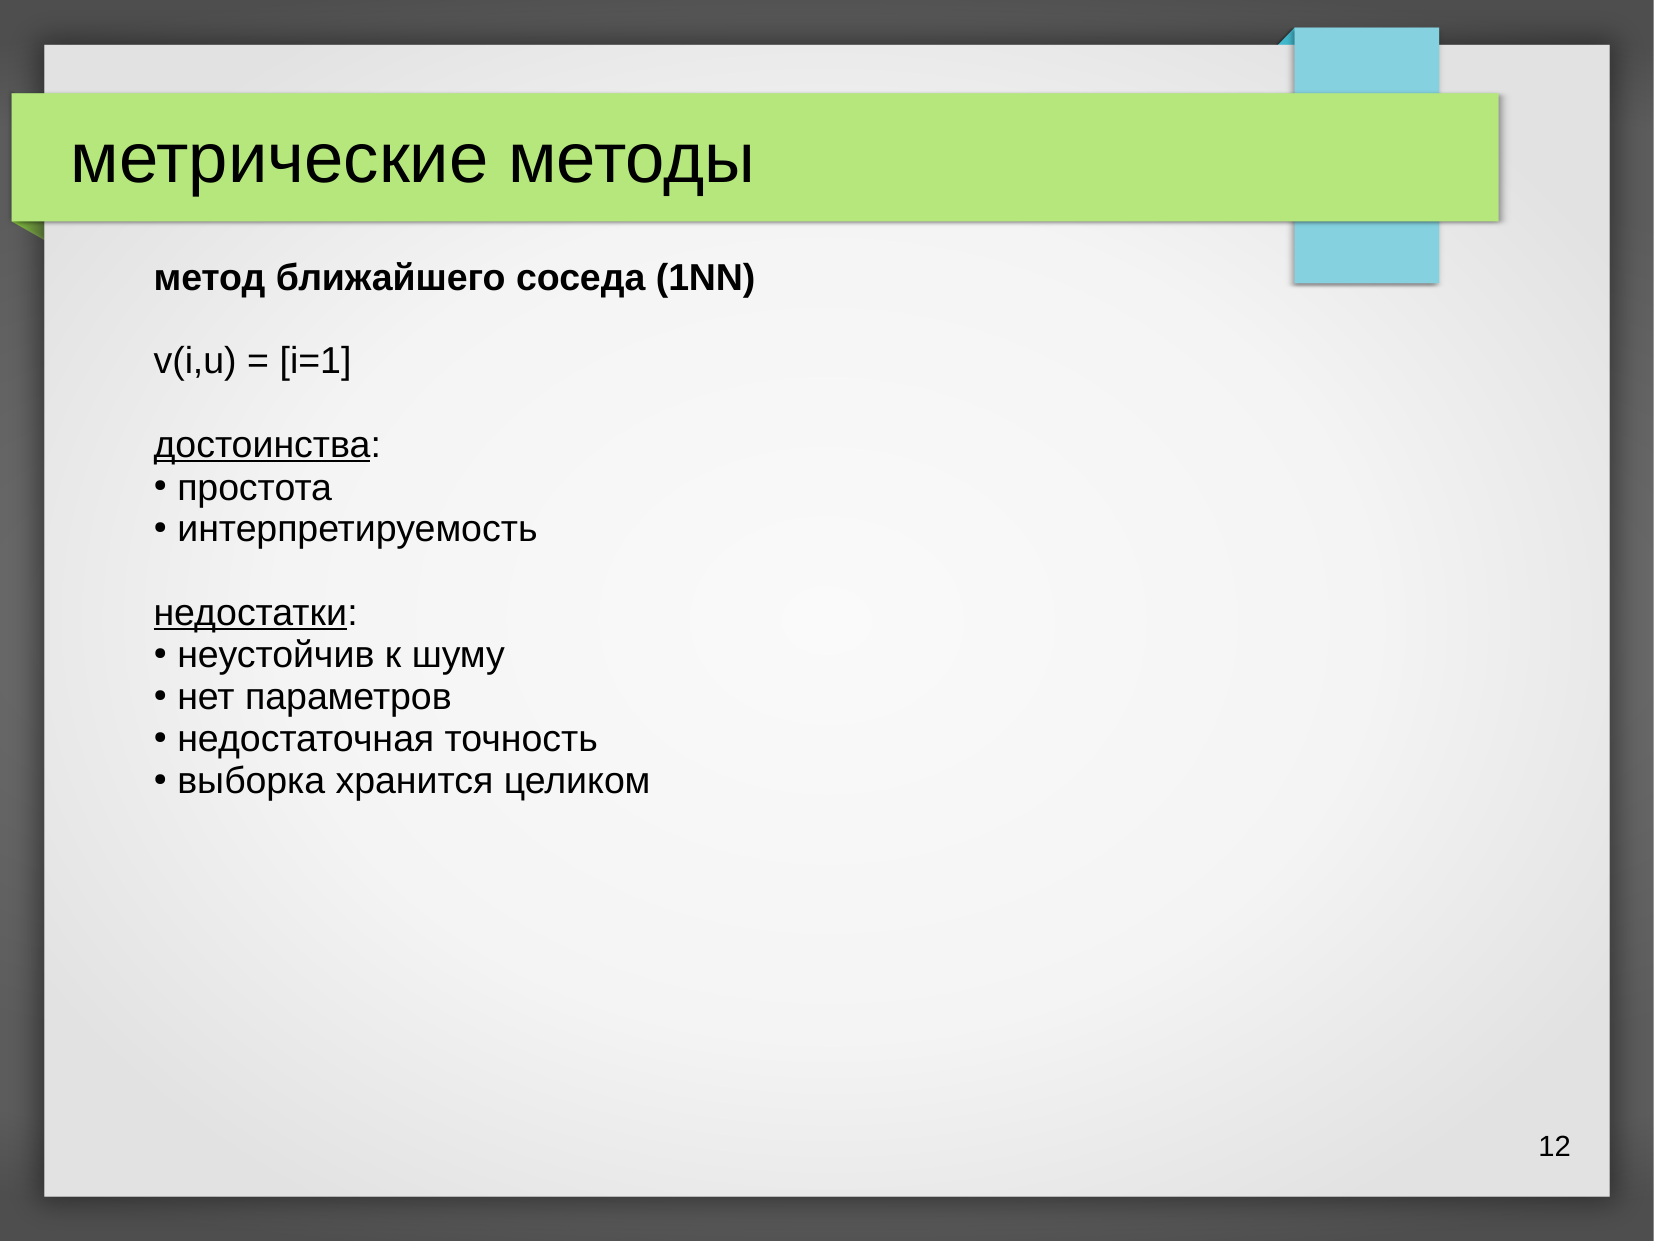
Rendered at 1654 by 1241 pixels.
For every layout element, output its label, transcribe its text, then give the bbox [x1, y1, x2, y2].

subtitle метод ближайшего соседа (1NN) v(i,u) = [i=1] достоинства: простота интерпретируемость недостатки: неустойчив к шуму нет параметров недостаточная точность выборка хранится целиком [153, 266, 792, 792]
picture [0, 0, 1654, 1241]
title метрические методы [70, 118, 1205, 199]
